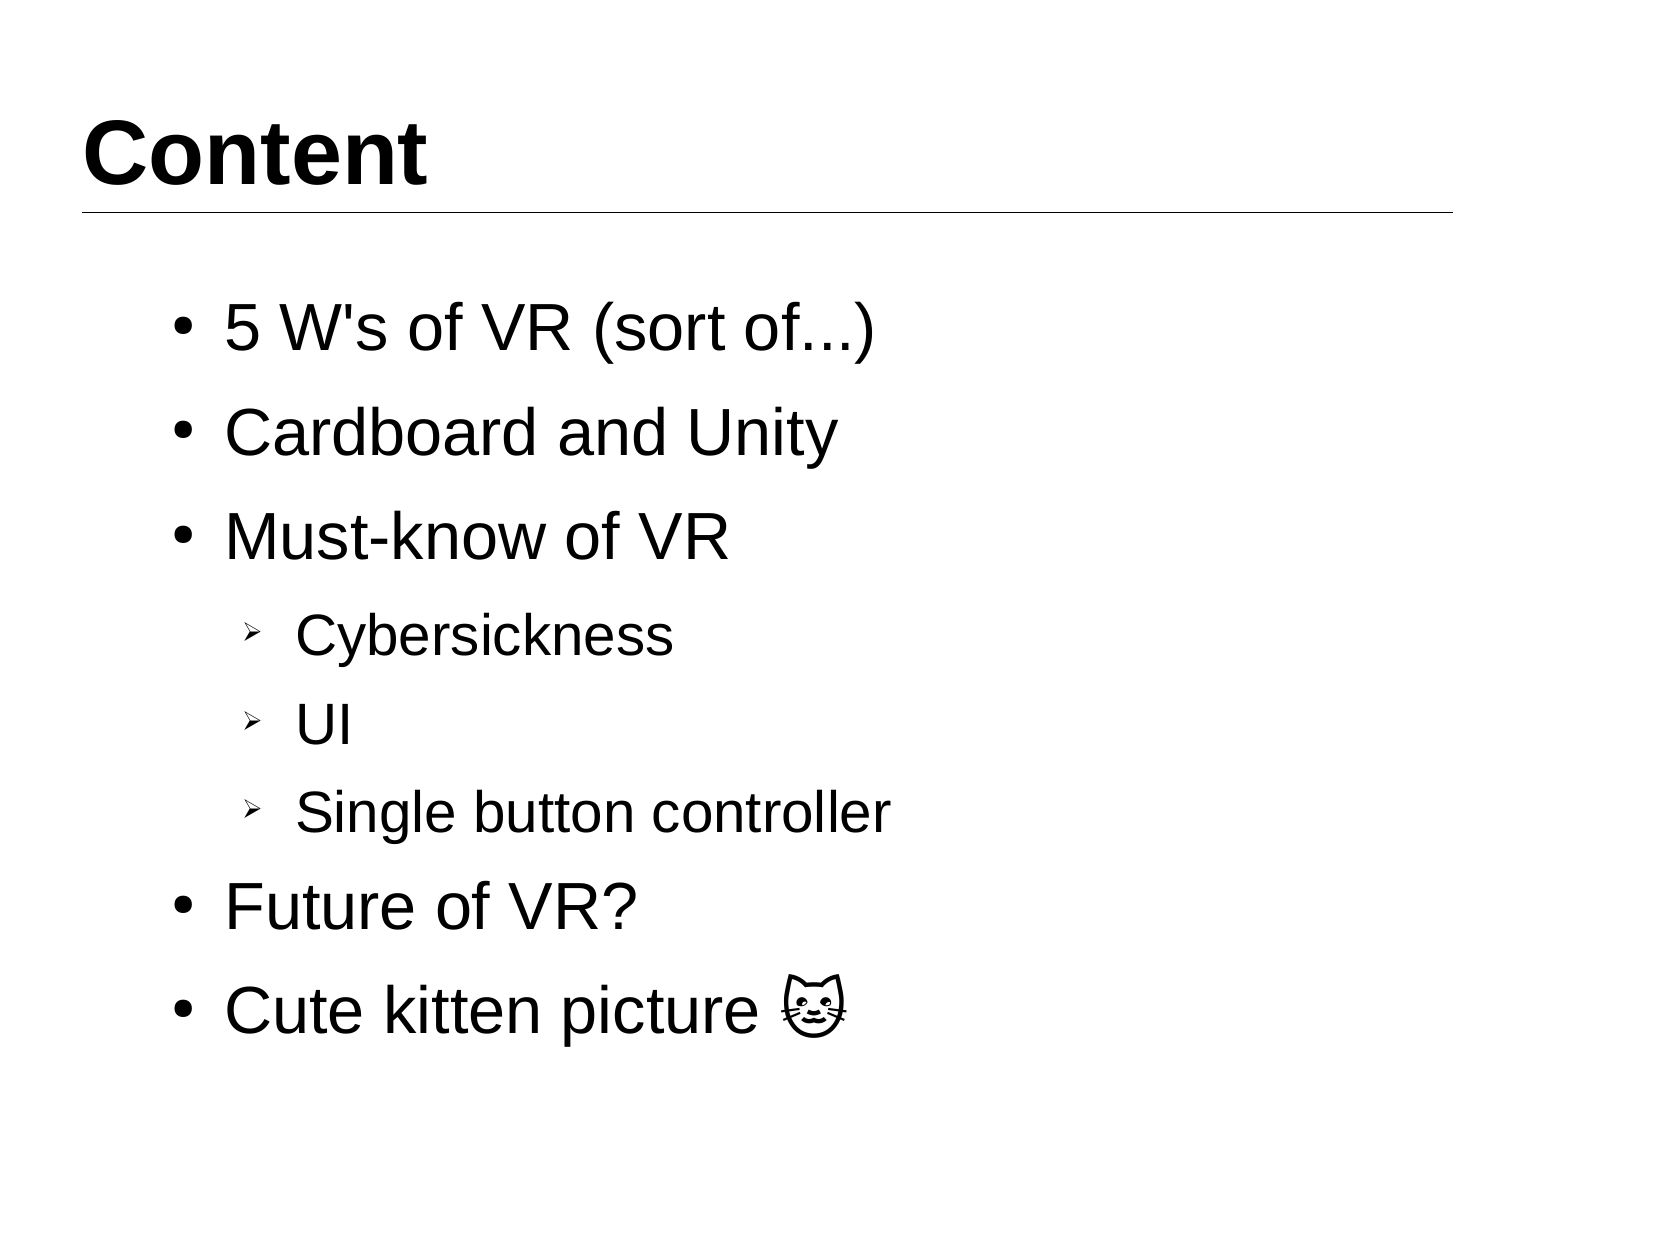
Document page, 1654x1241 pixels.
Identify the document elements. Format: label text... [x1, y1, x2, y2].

title Content [82, 49, 1571, 257]
list 5 W's of VR (sort of...) Cardboard and Unity Must-know of VR Cybersickness UI Single button controller Future of VR? Cute kitten picture 🐱 [153, 290, 1571, 1109]
